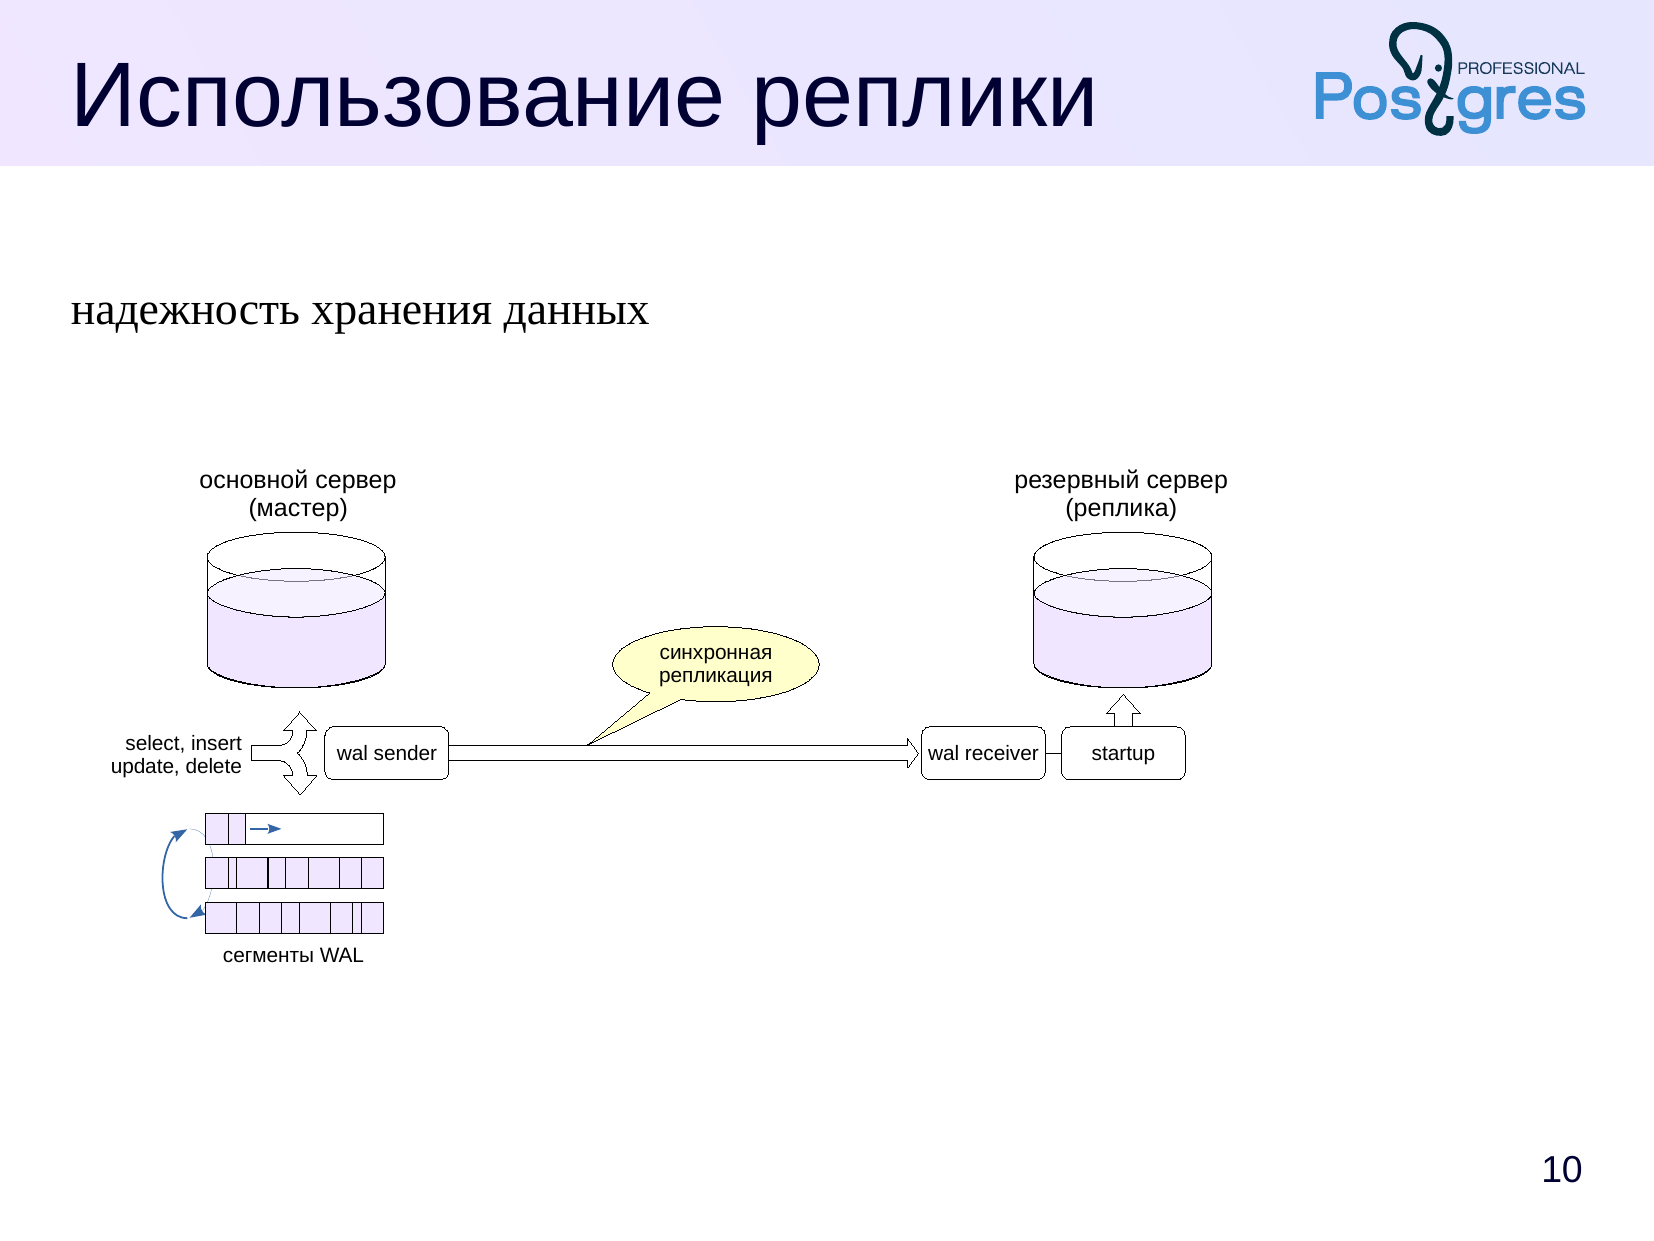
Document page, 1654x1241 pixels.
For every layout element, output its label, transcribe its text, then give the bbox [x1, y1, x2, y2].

text_box [1033, 532, 1212, 688]
text_box основной сервер (мастер) [184, 458, 413, 530]
text_box [258, 711, 317, 795]
text_box [206, 903, 383, 933]
text_box [206, 814, 246, 844]
list надежность хранения данных [70, 283, 1583, 1141]
text_box [1106, 694, 1141, 726]
text_box резервный сервер (реплика) [999, 458, 1244, 530]
text_box select, insert update, delete [96, 724, 258, 786]
text_box синхронная репликация [587, 626, 820, 745]
text_box startup [1061, 726, 1186, 780]
title Использование реплики [70, 43, 1241, 147]
text_box wal sender [324, 726, 449, 780]
text_box wal receiver [921, 726, 1046, 780]
text_box [207, 532, 386, 688]
text_box [449, 738, 919, 768]
text_box [206, 858, 383, 888]
text_box сегменты WAL [208, 936, 380, 975]
